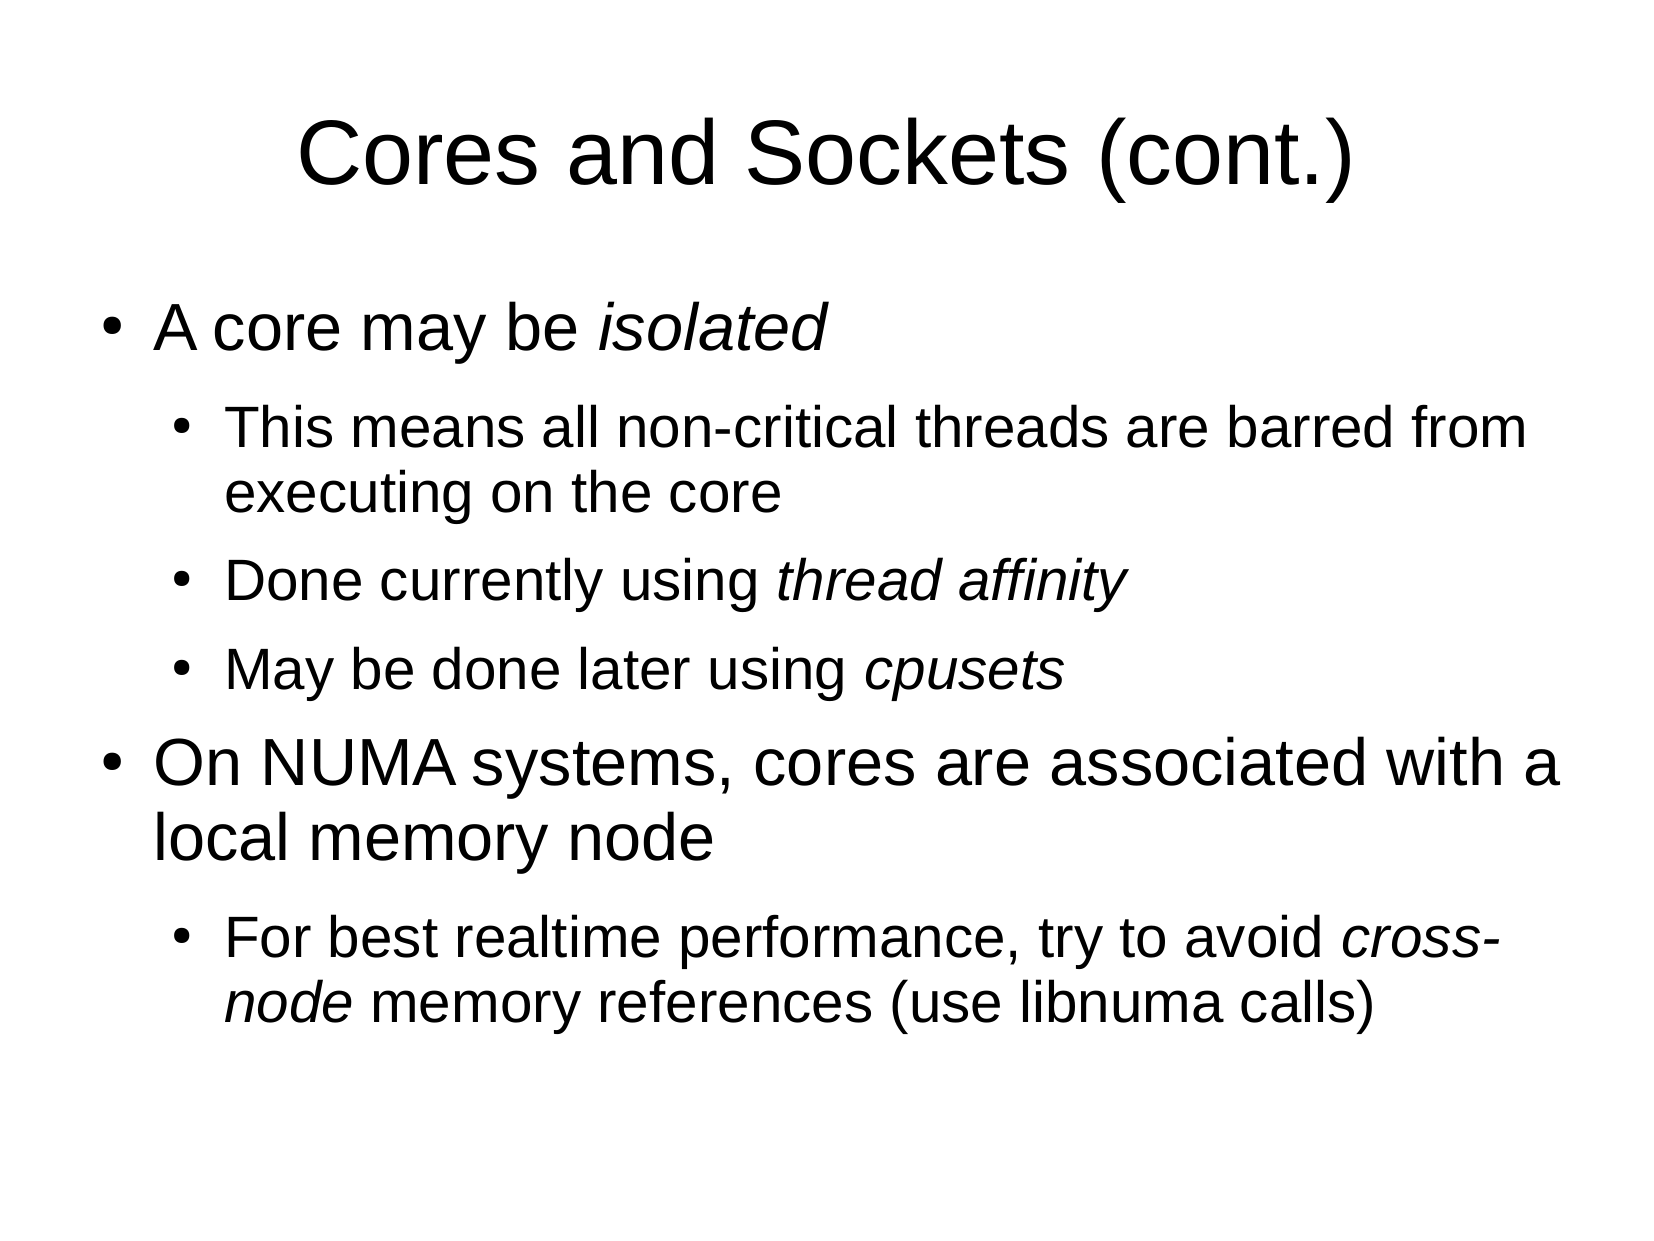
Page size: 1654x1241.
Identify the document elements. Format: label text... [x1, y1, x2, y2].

list A core may be isolated This means all non-critical threads are barred from executing on the core Done currently using thread affinity May be done later using cpusets On NUMA systems, cores are associated with a local memory node For best realtime performance, try to avoid cross-node memory references (use libnuma calls) [82, 290, 1571, 1094]
title Cores and Sockets (cont.) [82, 56, 1571, 250]
